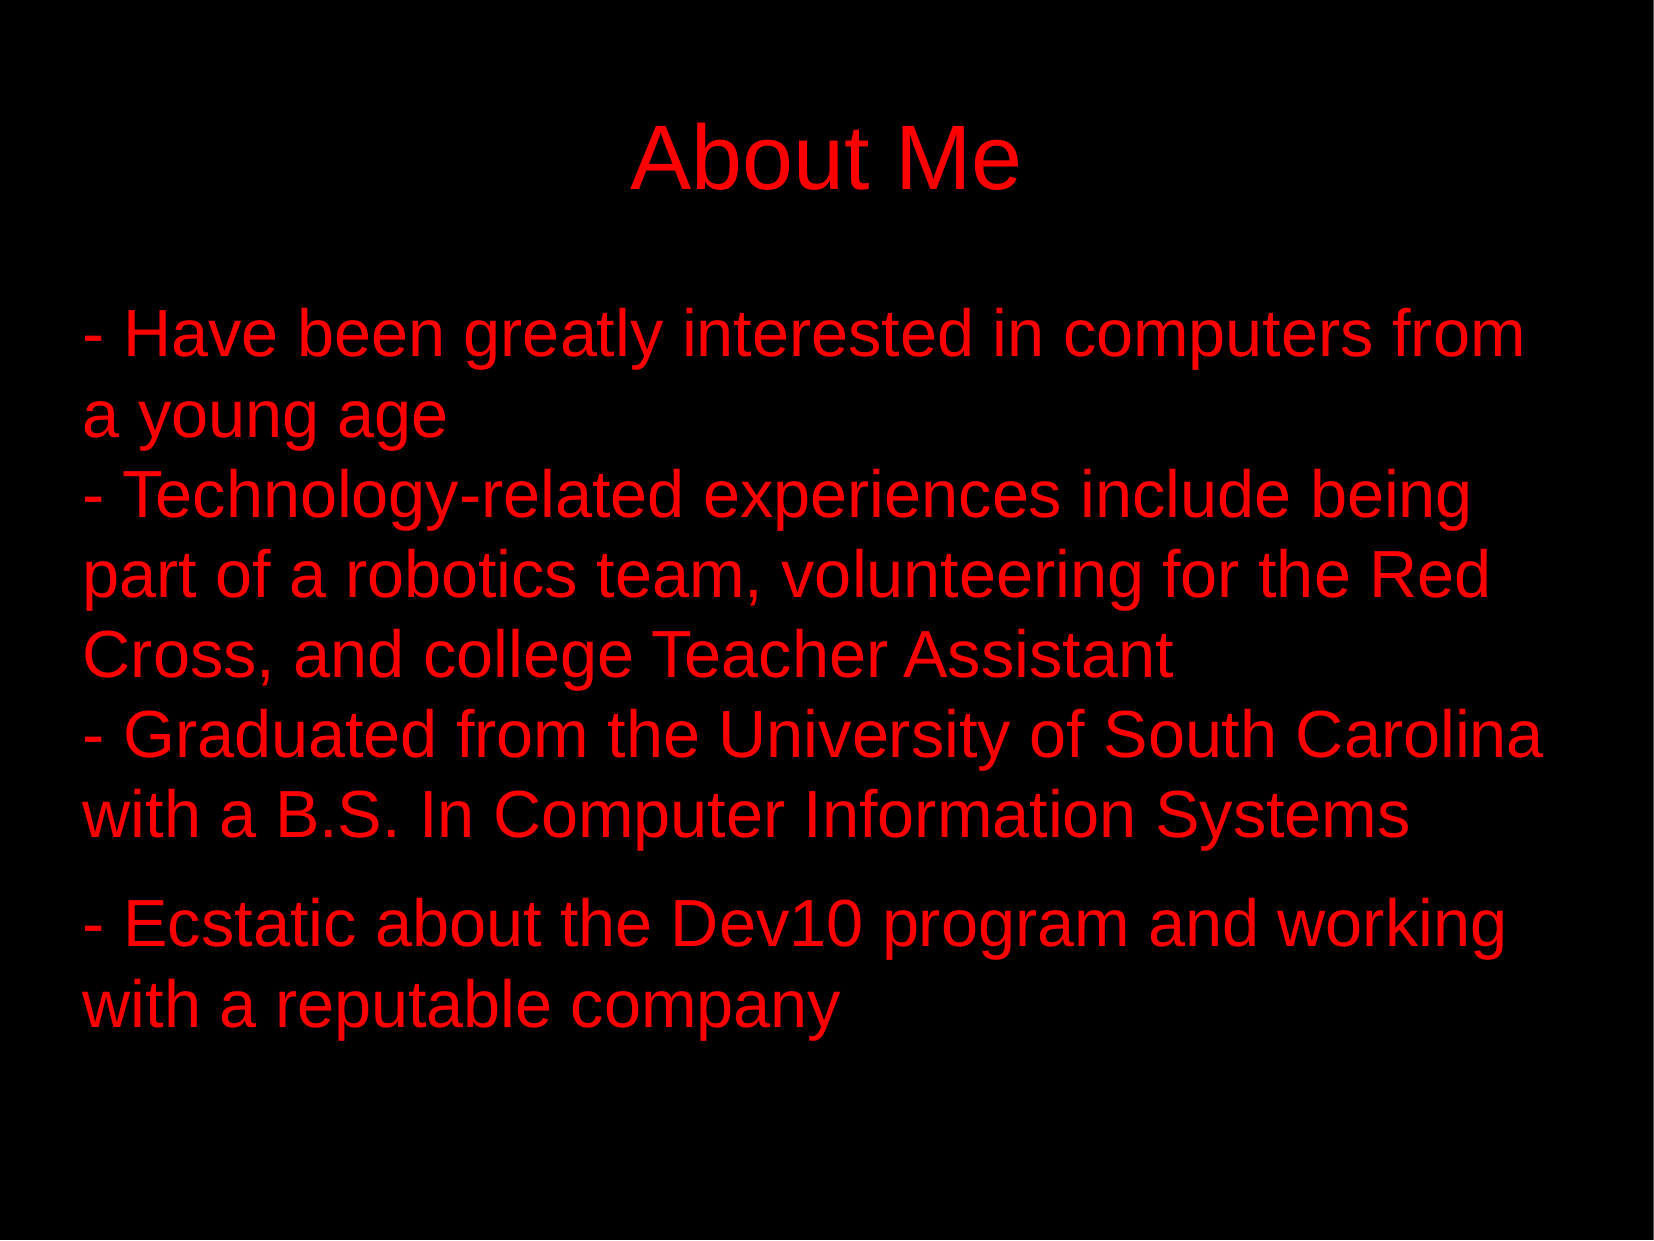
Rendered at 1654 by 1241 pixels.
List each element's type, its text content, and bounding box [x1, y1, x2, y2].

list - Have been greatly interested in computers from a young age - Technology-related experiences include being part of a robotics team, volunteering for the Red Cross, and college Teacher Assistant - Graduated from the University of South Carolina with a B.S. In Computer Information Systems - Ecstatic about the Dev10 program and working with a reputable company [82, 290, 1571, 1109]
title About Me [82, 49, 1571, 257]
